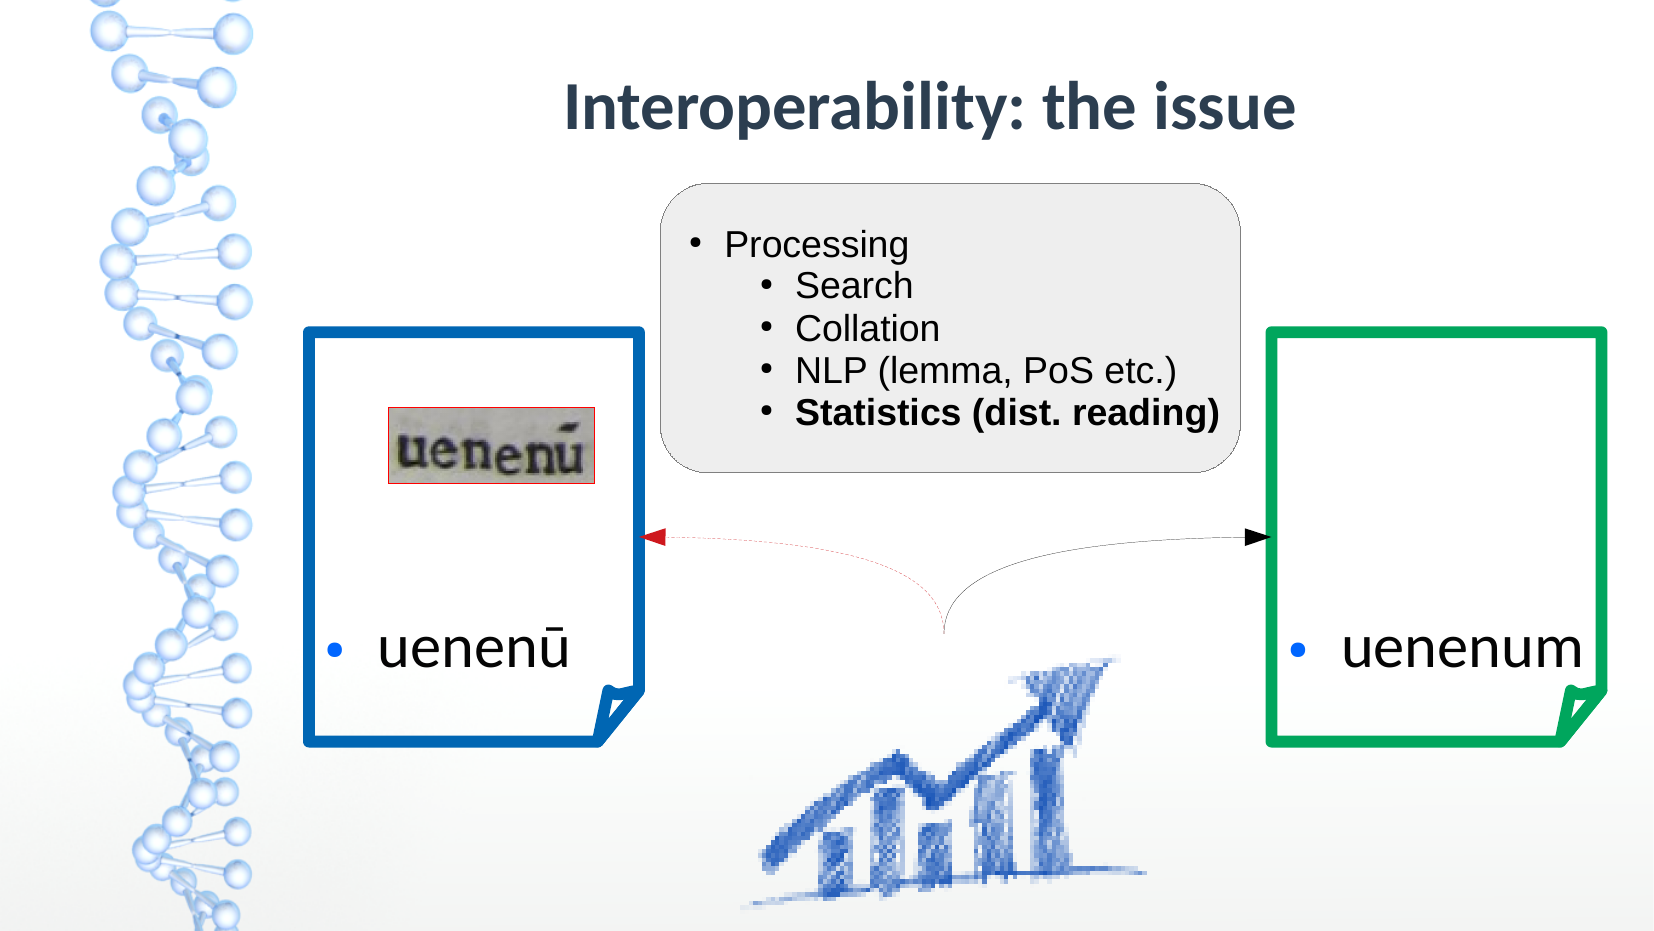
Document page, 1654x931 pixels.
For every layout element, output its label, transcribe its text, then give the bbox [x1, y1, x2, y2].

title Interoperability: the issue [265, 35, 1595, 189]
list uenenū [315, 620, 626, 703]
picture [0, 0, 1654, 931]
list uenenum [1270, 620, 1590, 703]
text_box Processing Search Collation NLP (lemma, PoS etc.) Statistics (dist. reading) [660, 183, 1241, 473]
